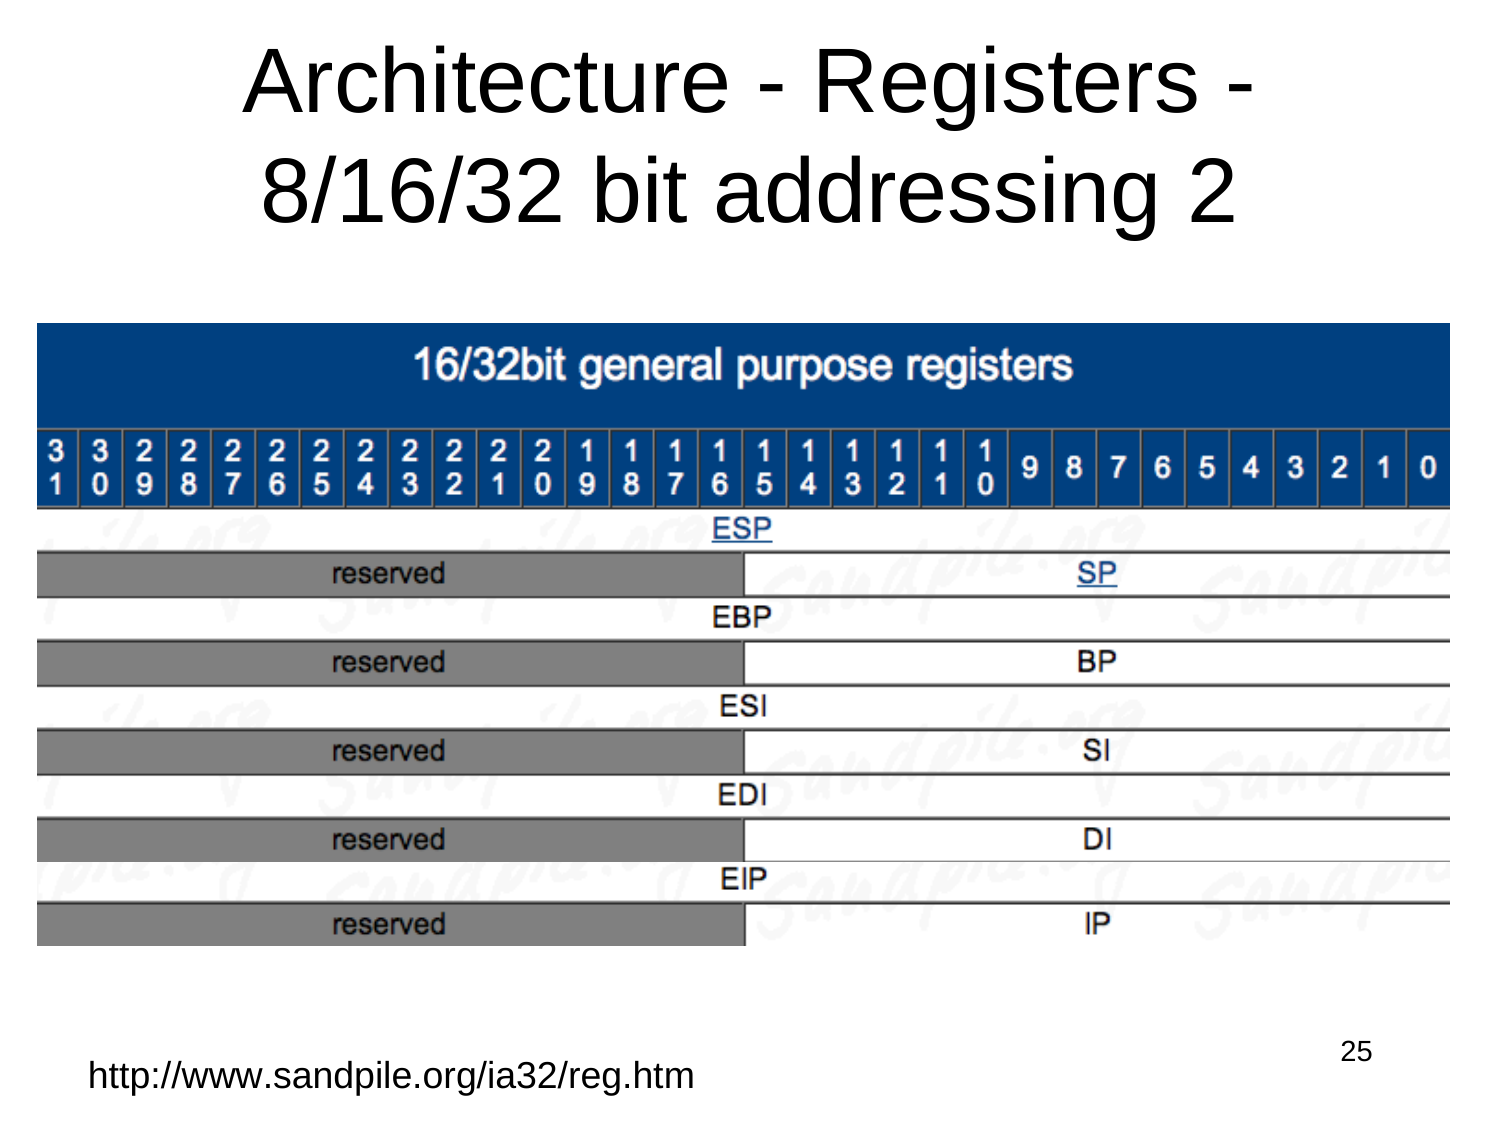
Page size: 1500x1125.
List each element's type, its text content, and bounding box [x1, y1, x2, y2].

text_box <number> [1074, 1025, 1388, 1101]
picture [37, 323, 1450, 946]
title Architecture - Registers - 8/16/32 bit addressing 2 [112, 13, 1388, 249]
text_box http://www.sandpile.org/ia32/reg.htm [73, 1043, 711, 1104]
